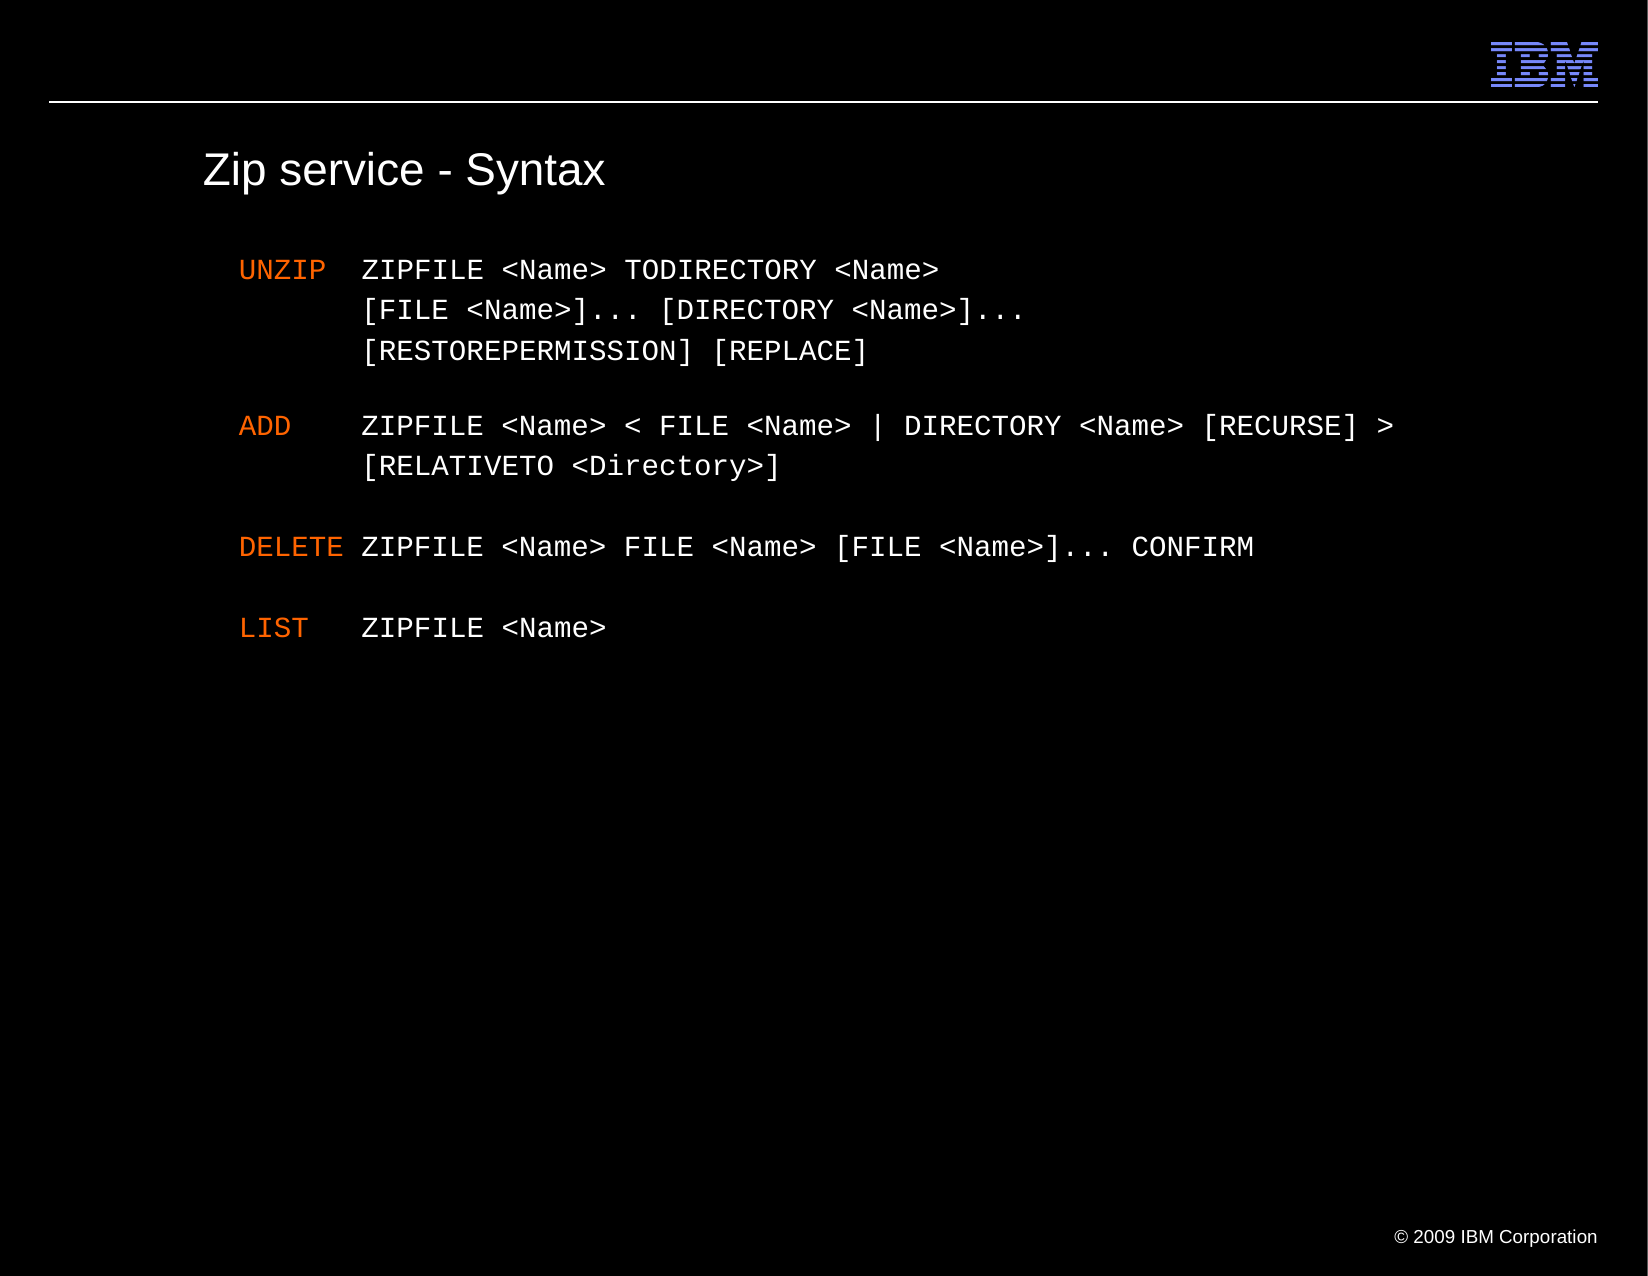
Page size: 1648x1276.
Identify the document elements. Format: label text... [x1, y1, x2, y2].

picture [1491, 42, 1598, 87]
title Zip service - Syntax [186, 137, 1648, 231]
text_box UNZIP ZIPFILE <Name> TODIRECTORY <Name> [FILE <Name>]... [DIRECTORY <Name>]... [RESTOREPERMISSION] [REPLACE] ADD ZIPFILE <Name> < FILE <Name> | DIRECTORY <Name> [RECURSE] > [RELATIVETO <Directory>] DELETE ZIPFILE <Name> FILE <Name> [FILE <Name>]... CONFIRM LIST ZIPFILE <Name> [239, 250, 1648, 644]
